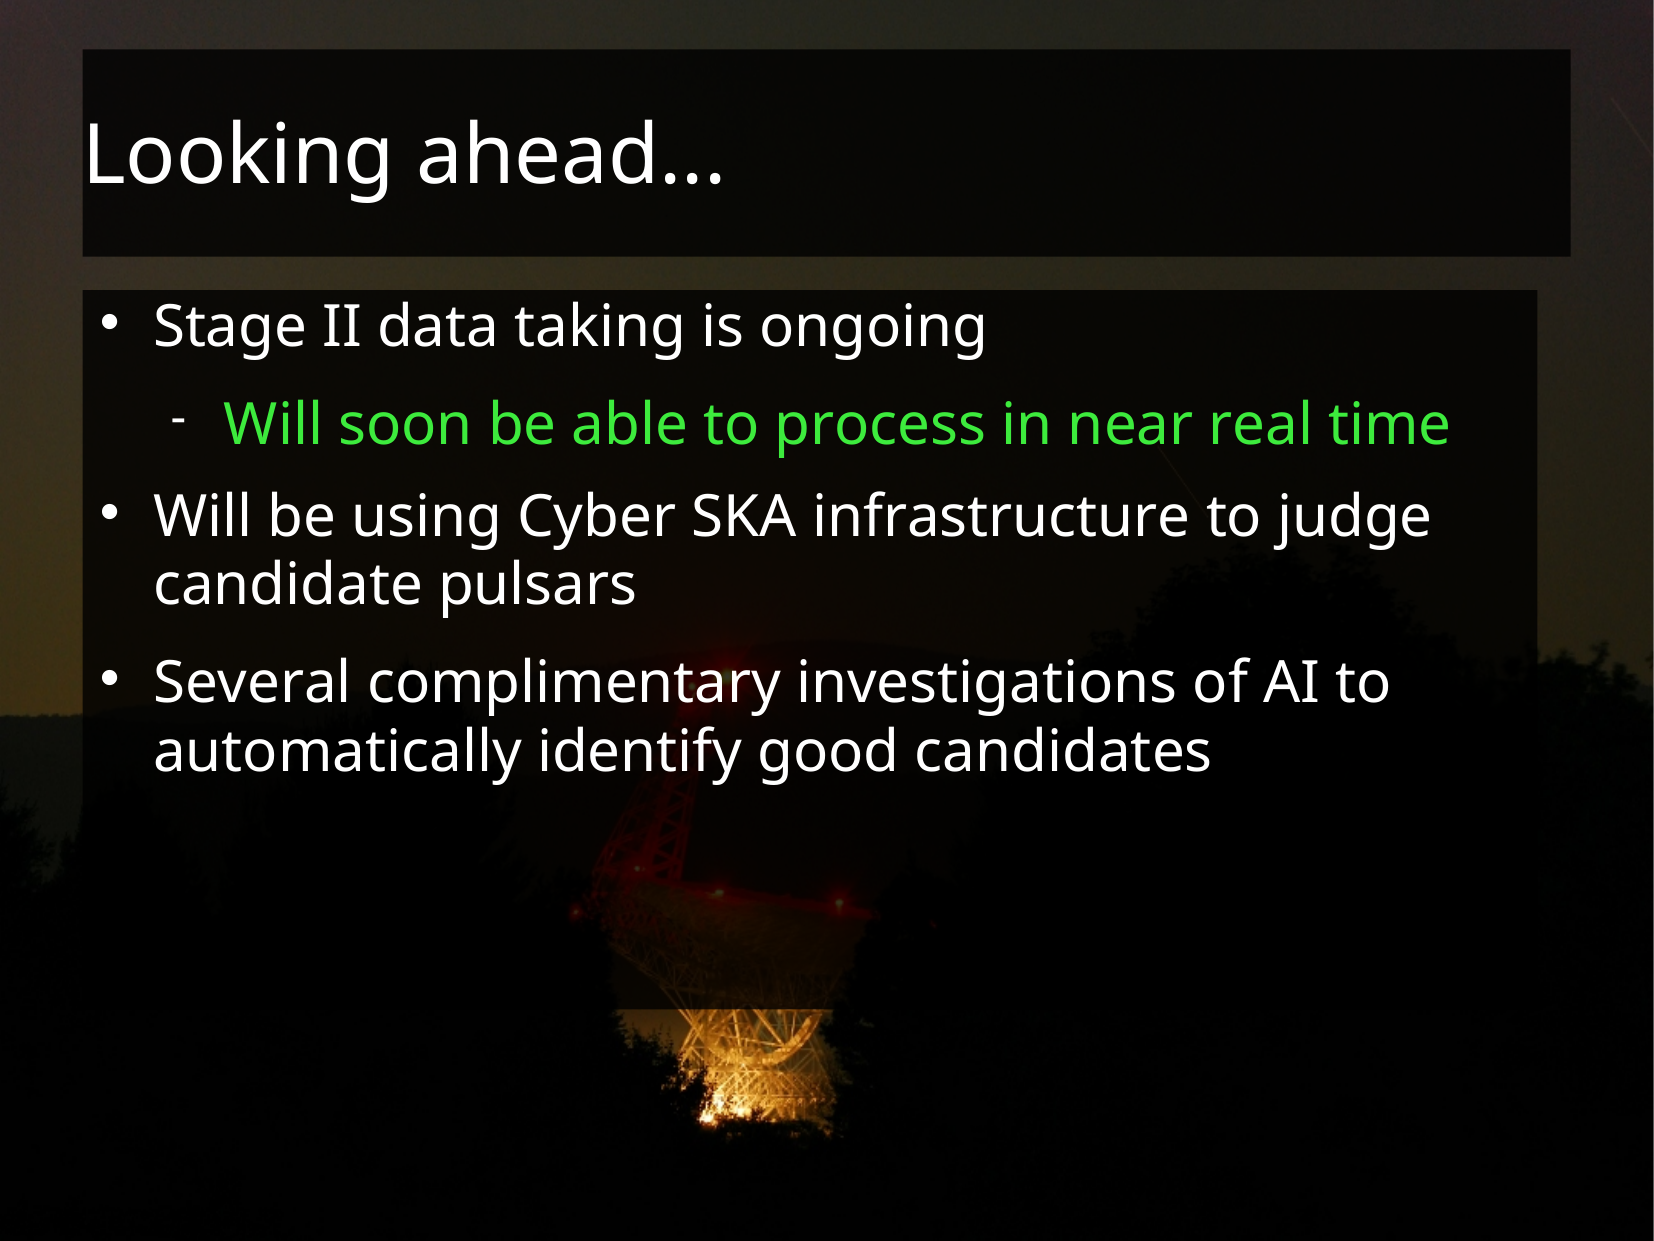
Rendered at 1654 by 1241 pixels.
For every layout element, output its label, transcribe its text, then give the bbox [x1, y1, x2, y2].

list Stage II data taking is ongoing Will soon be able to process in near real time Will be using Cyber SKA infrastructure to judge candidate pulsars Several complimentary investigations of AI to automatically identify good candidates [82, 290, 1538, 1010]
title Looking ahead... [82, 49, 1571, 257]
picture [0, 0, 1654, 1241]
